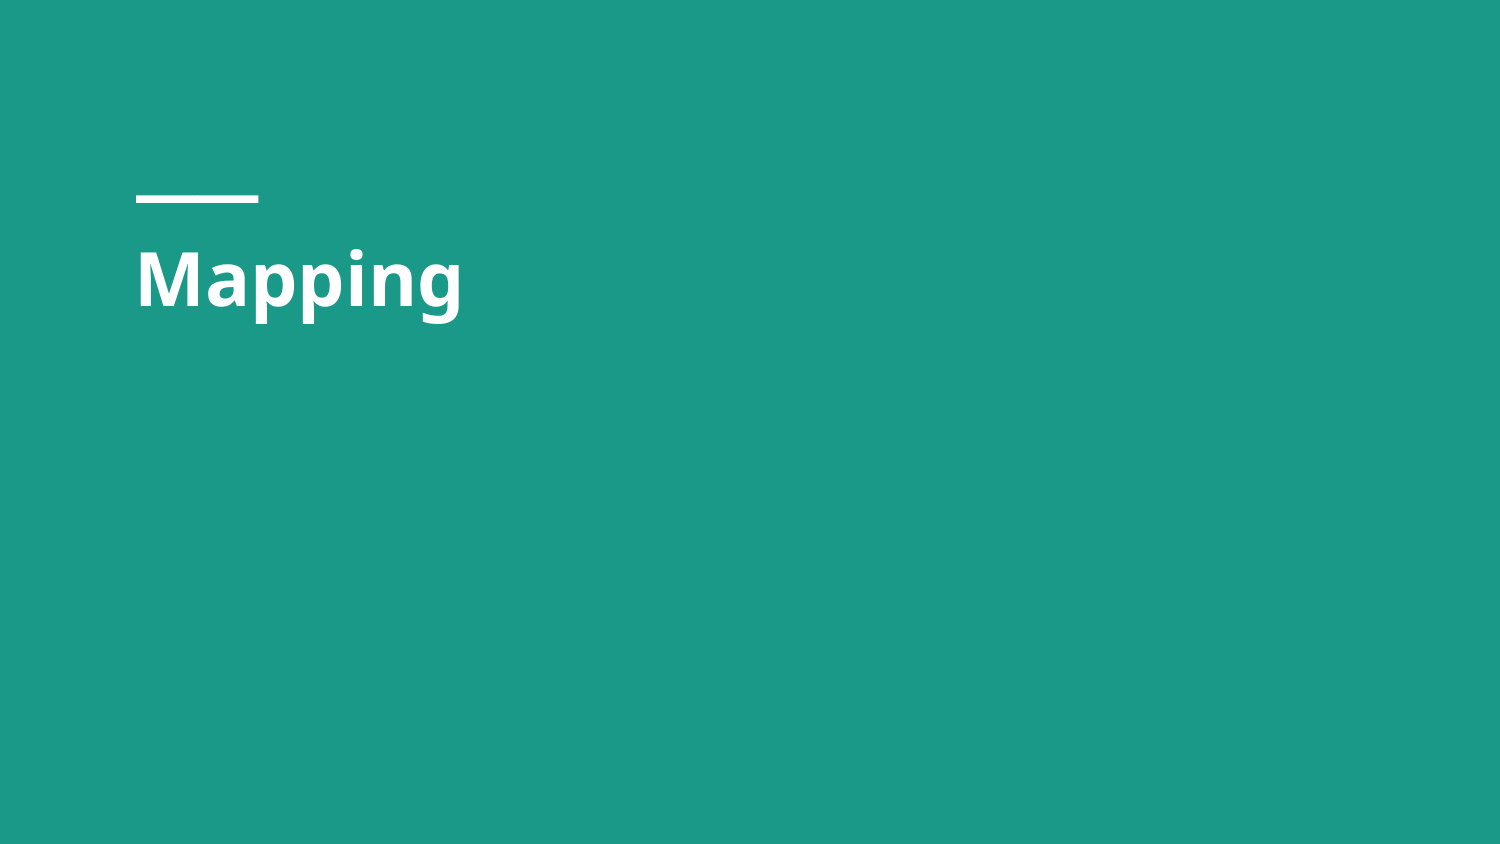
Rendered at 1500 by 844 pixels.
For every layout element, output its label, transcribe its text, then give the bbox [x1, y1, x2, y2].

title Mapping [119, 216, 1381, 466]
